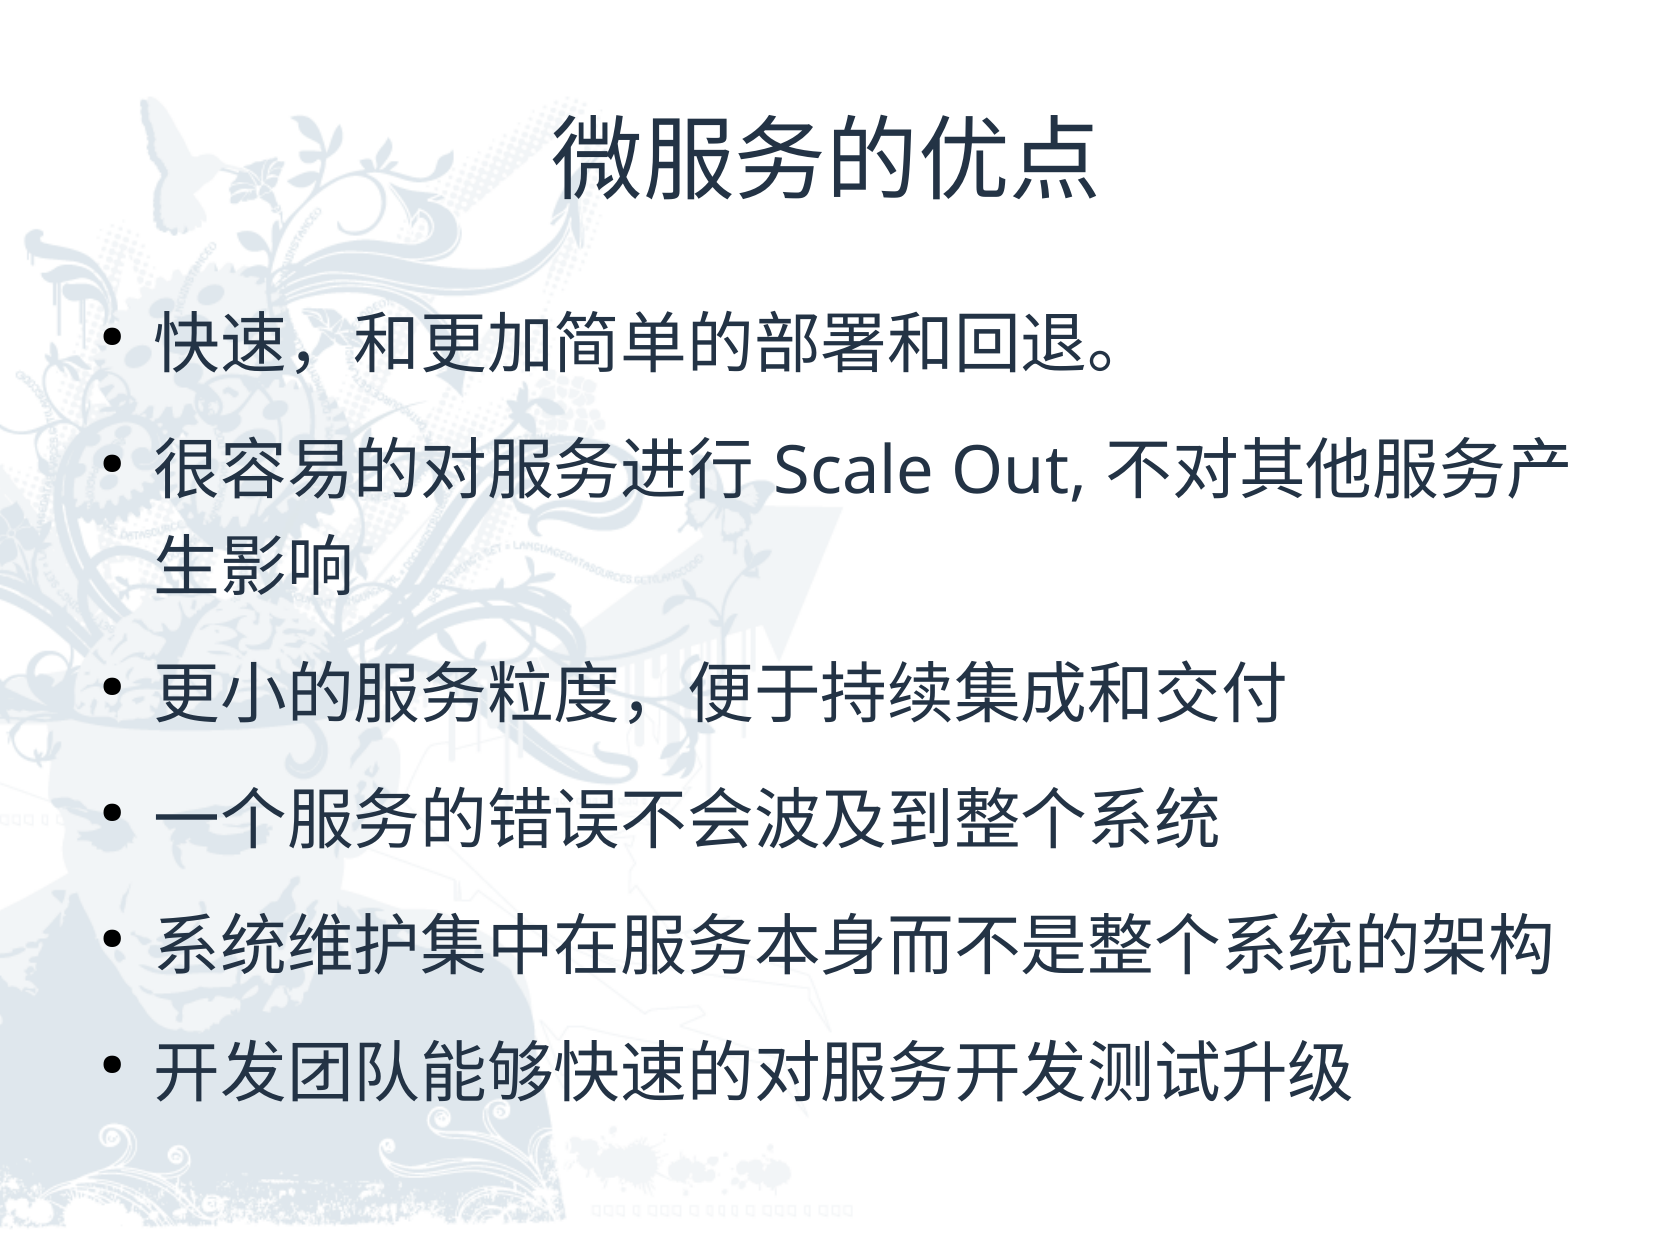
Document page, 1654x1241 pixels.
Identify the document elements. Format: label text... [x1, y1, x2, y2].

list 快速，和更加简单的部署和回退。 很容易的对服务进行Scale Out,不对其他服务产生影响 更小的服务粒度，便于持续集成和交付 一个服务的错误不会波及到整个系统 系统维护集中在服务本身而不是整个系统的架构 开发团队能够快速的对服务开发测试升级 [82, 290, 1576, 1163]
picture [0, 0, 1654, 1241]
title 微服务的优点 [82, 49, 1571, 257]
